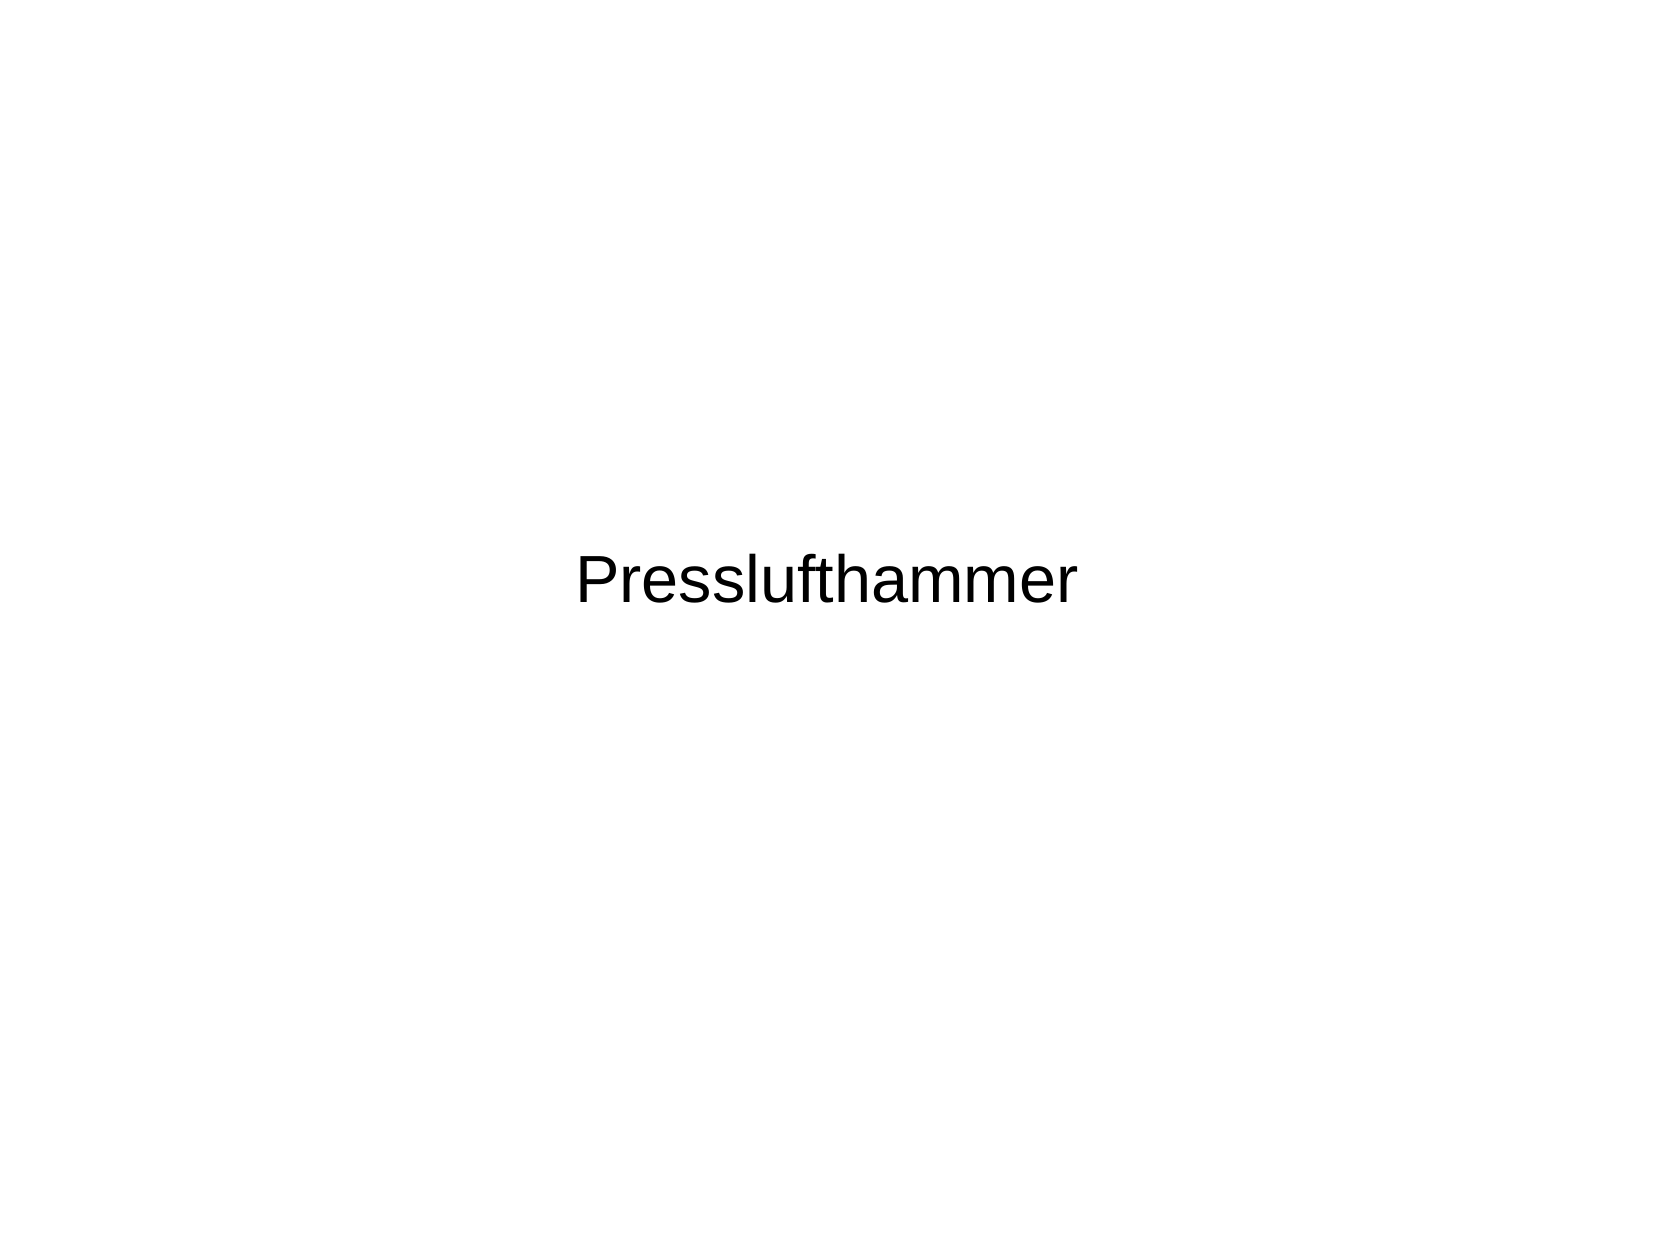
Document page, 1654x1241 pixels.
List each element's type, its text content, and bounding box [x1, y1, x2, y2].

subtitle Presslufthammer [82, 49, 1571, 1109]
